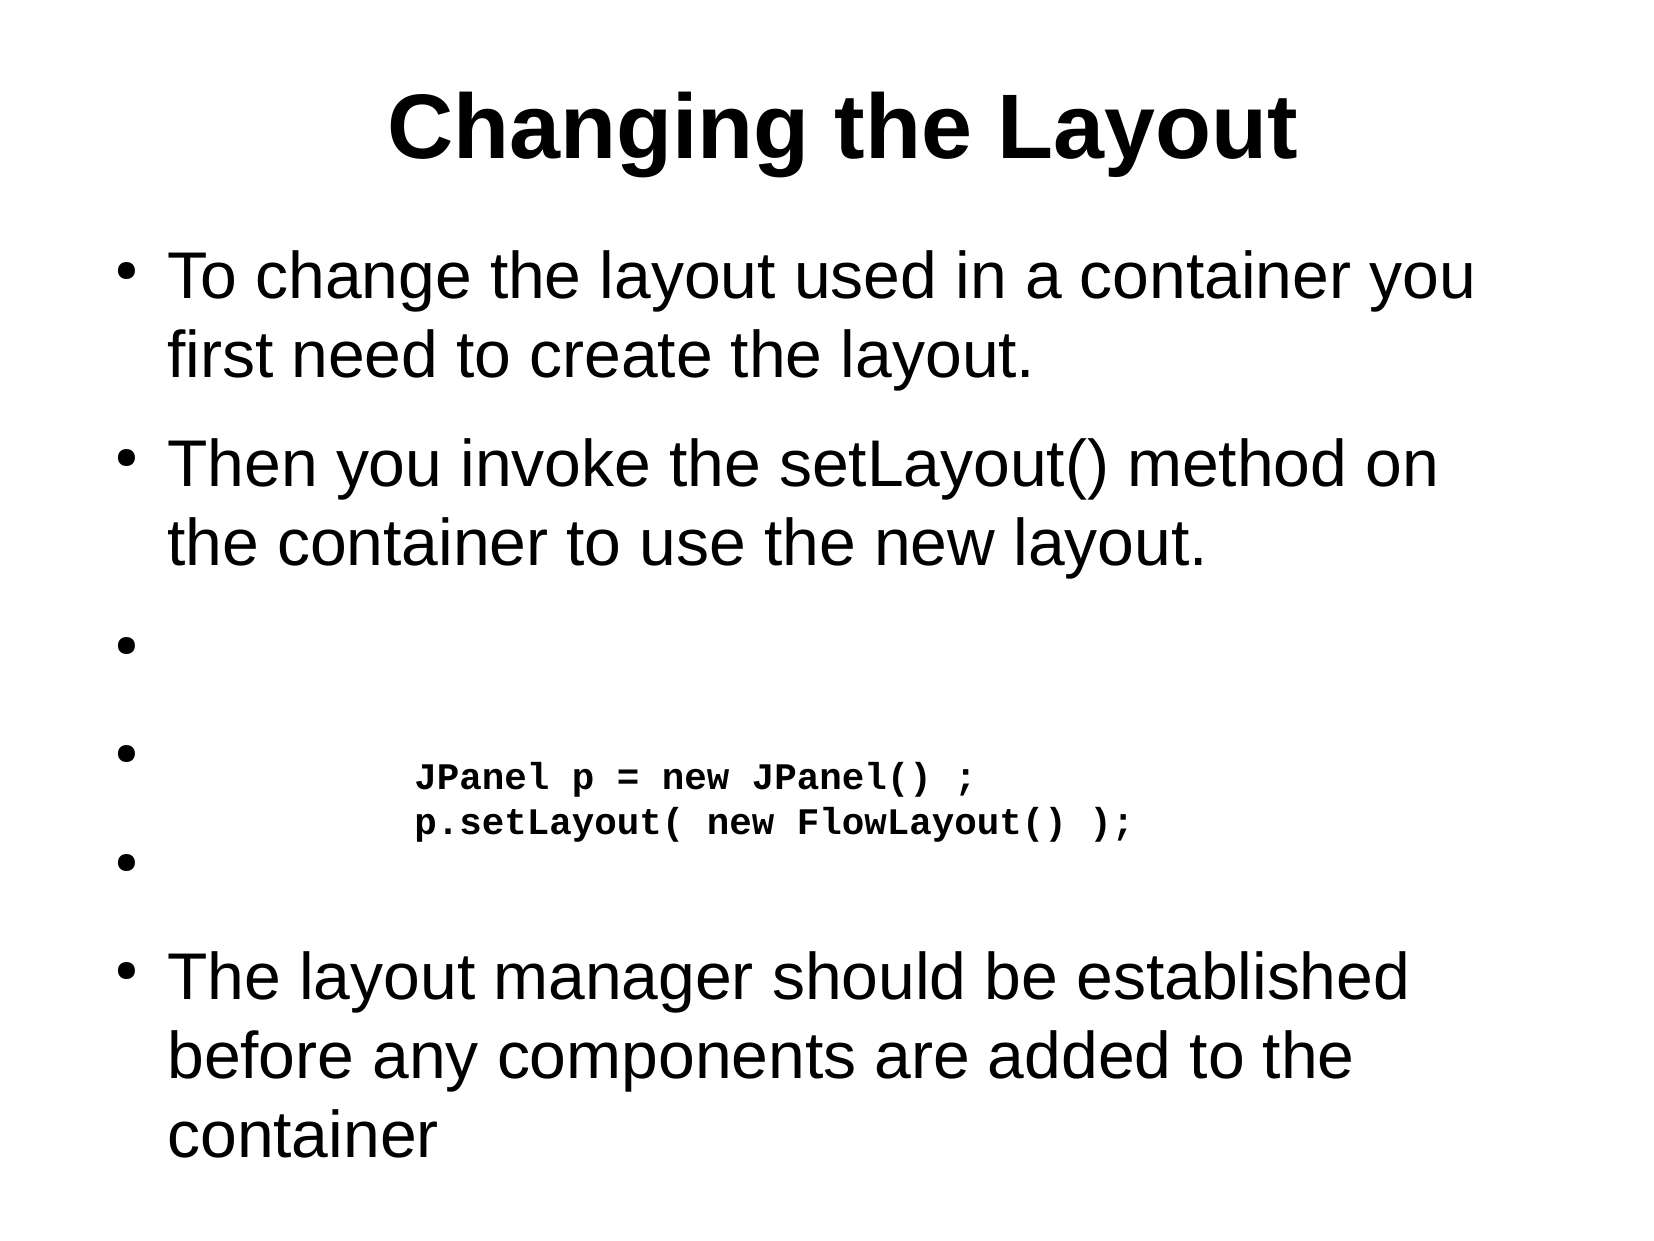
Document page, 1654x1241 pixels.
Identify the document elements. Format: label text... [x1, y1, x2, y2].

text_box JPanel p = new JPanel() ; p.setLayout( new FlowLayout() ); [399, 744, 1150, 850]
title Changing the Layout [82, 49, 1571, 196]
list To change the layout used in a container you first need to create the layout. Then you invoke the setLayout() method on the container to use the new layout. The layout manager should be established before any components are added to the container [82, 225, 1538, 1186]
